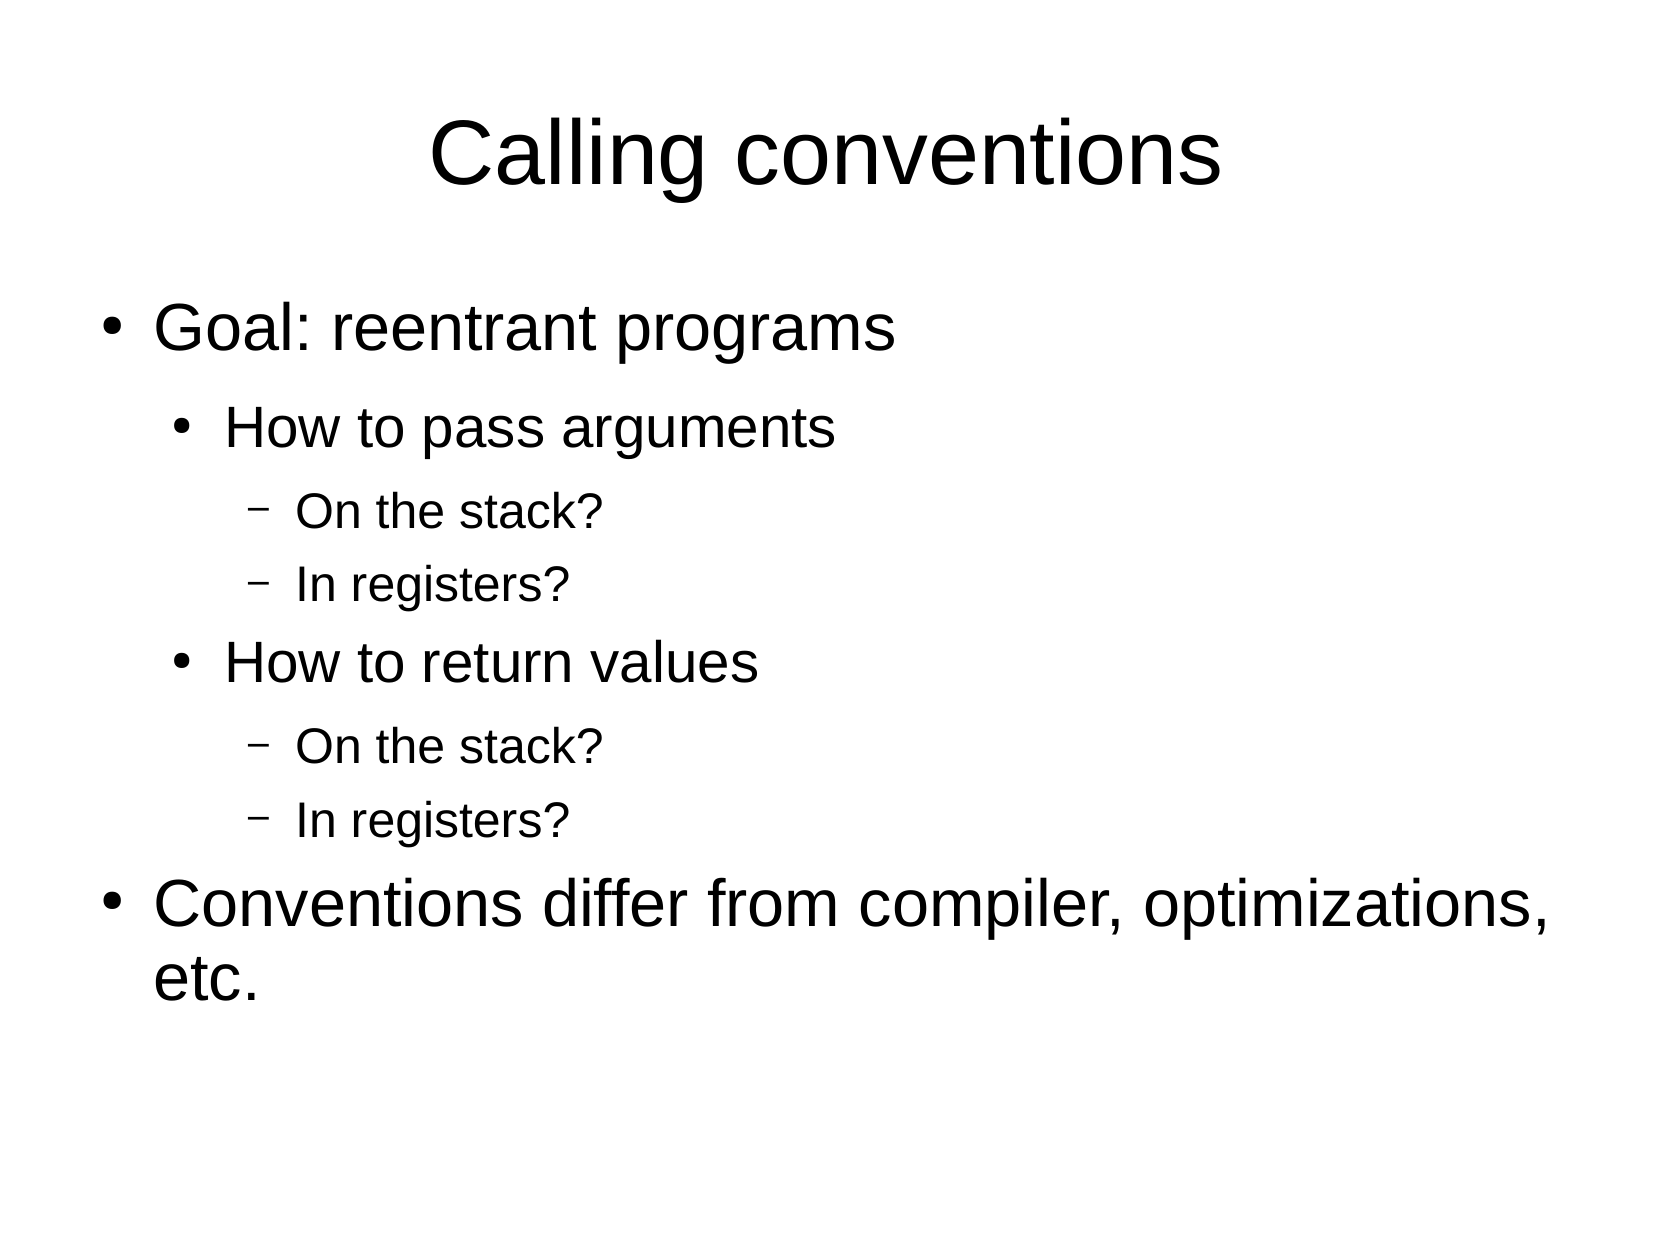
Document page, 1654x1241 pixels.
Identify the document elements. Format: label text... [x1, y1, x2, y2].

list Goal: reentrant programs How to pass arguments On the stack? In registers? How to return values On the stack? In registers? Conventions differ from compiler, optimizations, etc. [82, 290, 1571, 1109]
title Calling conventions [82, 49, 1571, 257]
